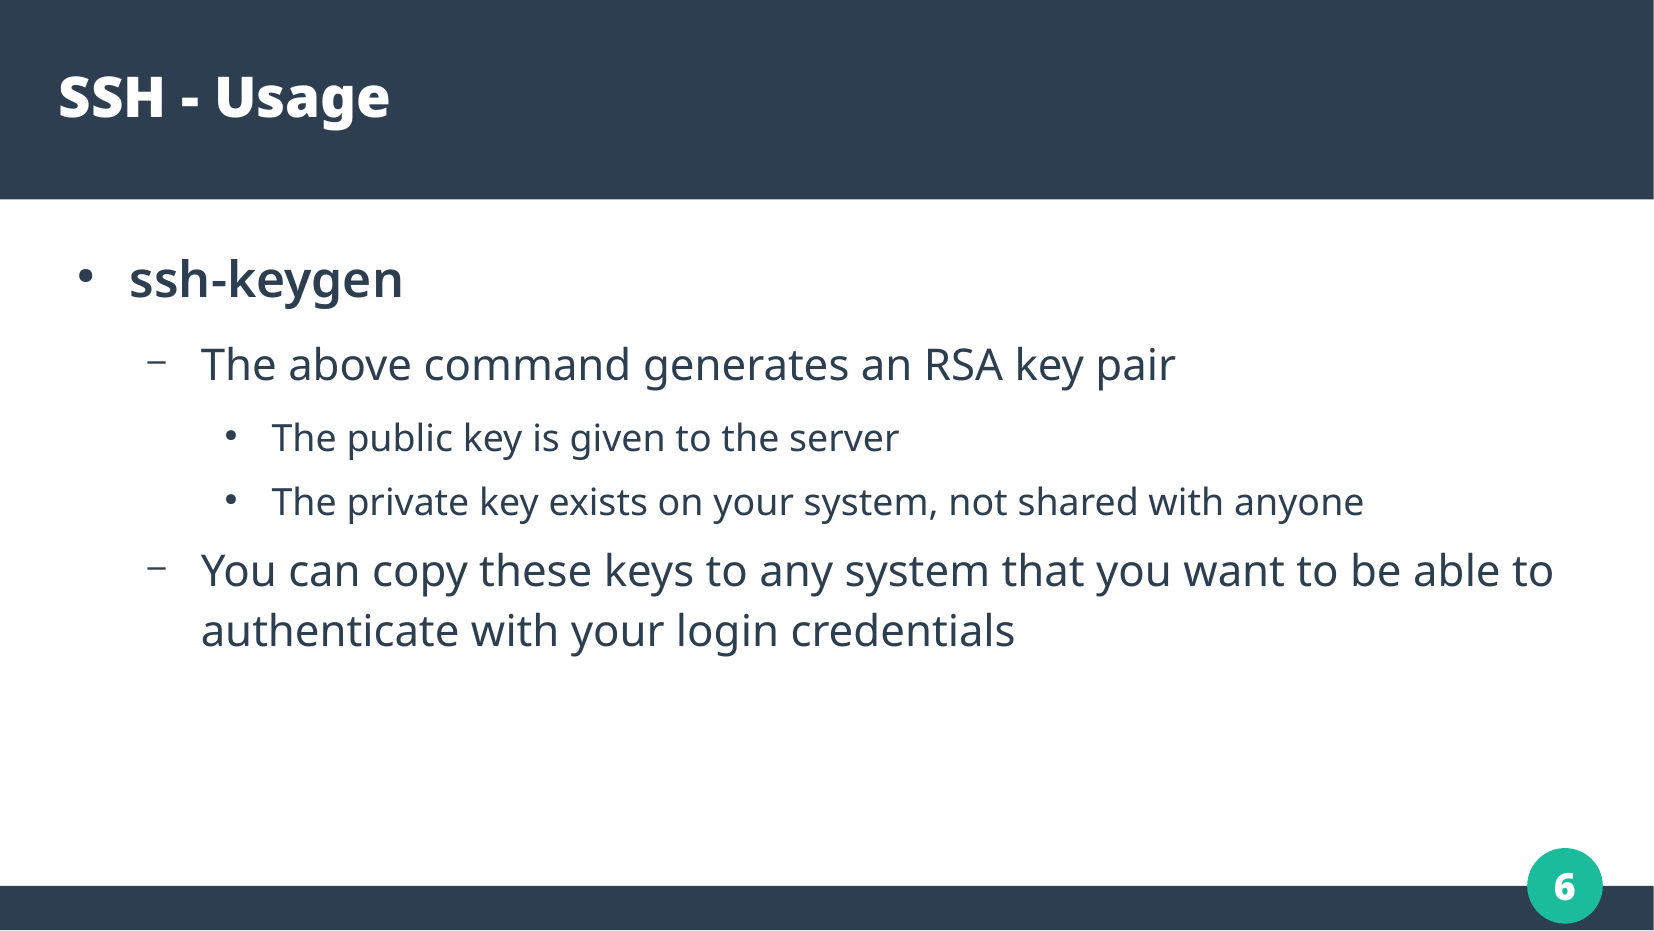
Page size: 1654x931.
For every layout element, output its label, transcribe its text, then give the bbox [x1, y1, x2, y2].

title SSH - Usage [59, 37, 1595, 155]
list ssh-keygen The above command generates an RSA key pair The public key is given to the server The private key exists on your system, not shared with anyone You can copy these keys to any system that you want to be able to authenticate with your login credentials [59, 243, 1595, 864]
